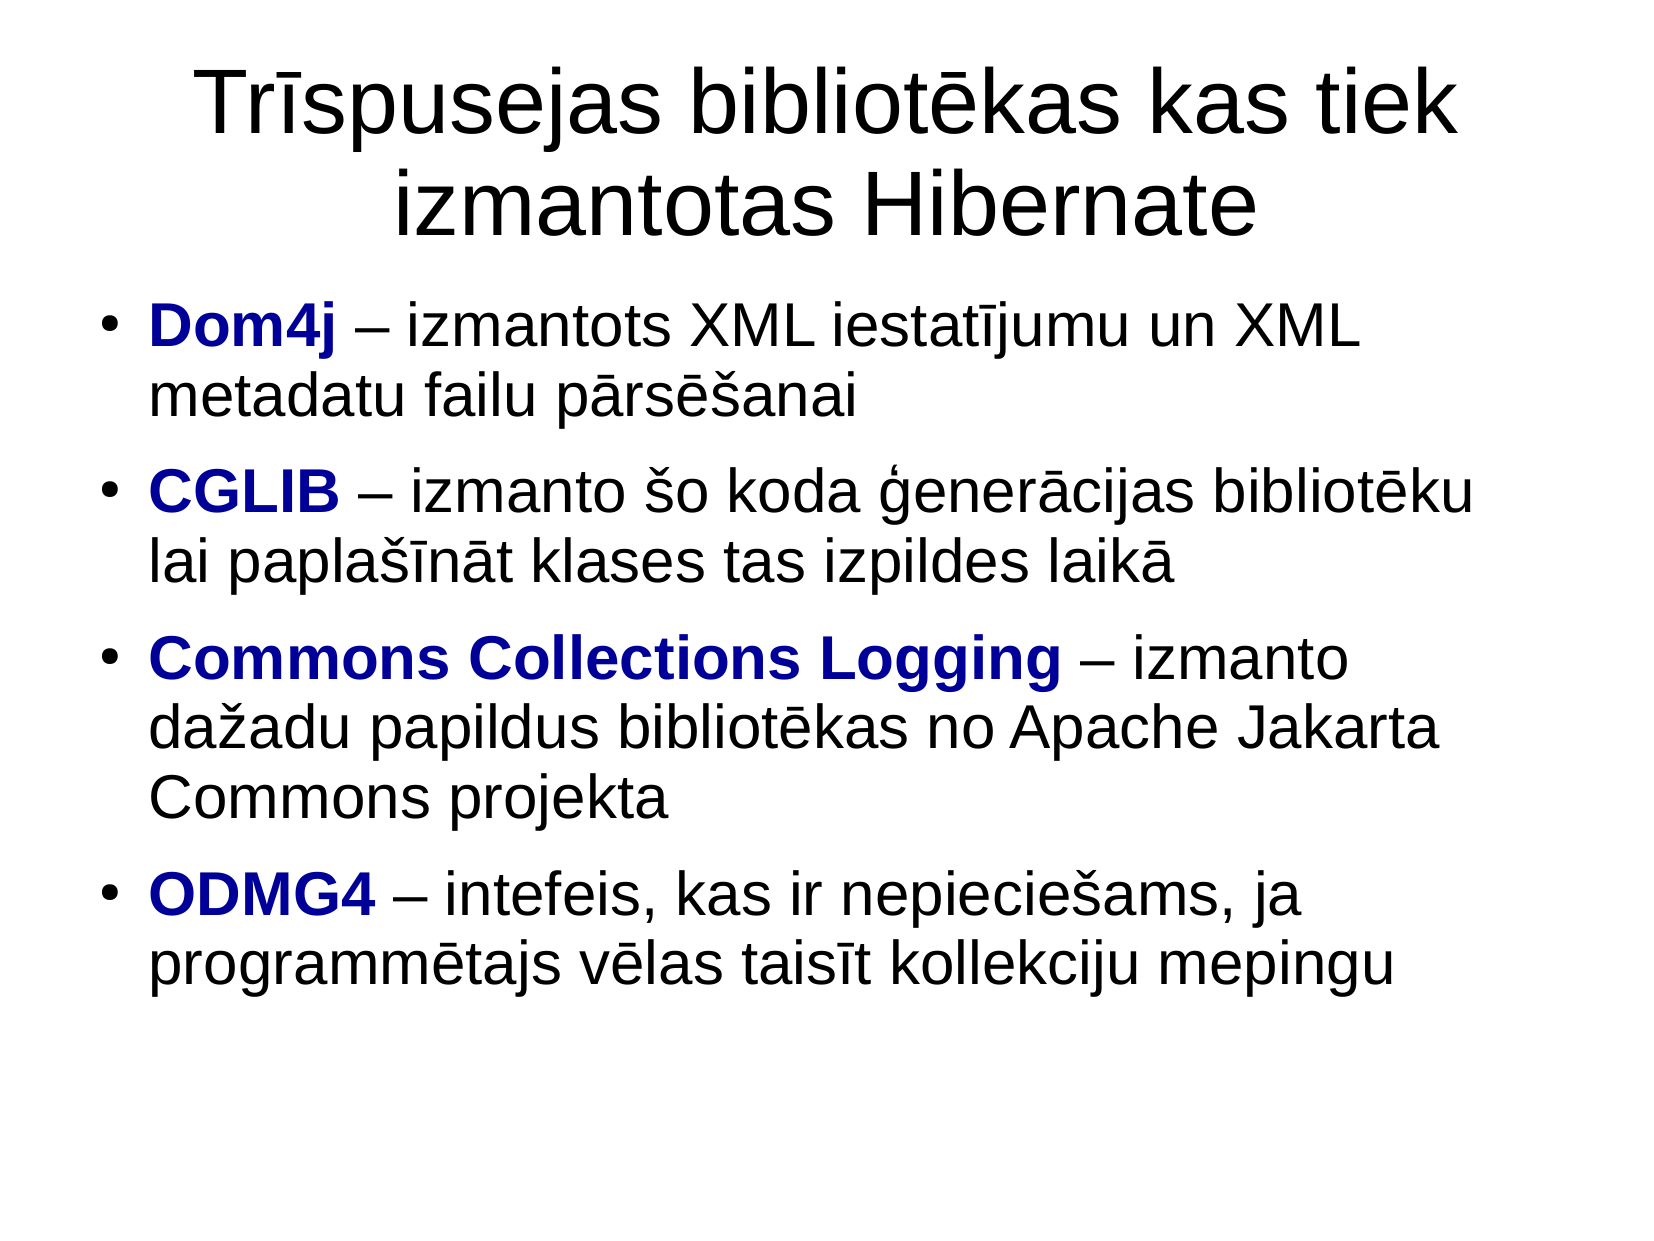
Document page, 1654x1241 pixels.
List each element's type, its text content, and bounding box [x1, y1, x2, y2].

title Trīspusejas bibliotēkas kas tiek izmantotas Hibernate [82, 49, 1571, 257]
list Dom4j – izmantots XML iestatījumu un XML metadatu failu pārsēšanai CGLIB – izmanto šo koda ģenerācijas bibliotēku lai paplašīnāt klases tas izpildes laikā Commons Collections Logging – izmanto dažadu papildus bibliotēkas no Apache Jakarta Commons projekta ODMG4 – intefeis, kas ir nepieciešams, ja programmētajs vēlas taisīt kollekciju mepingu [82, 290, 1538, 1010]
